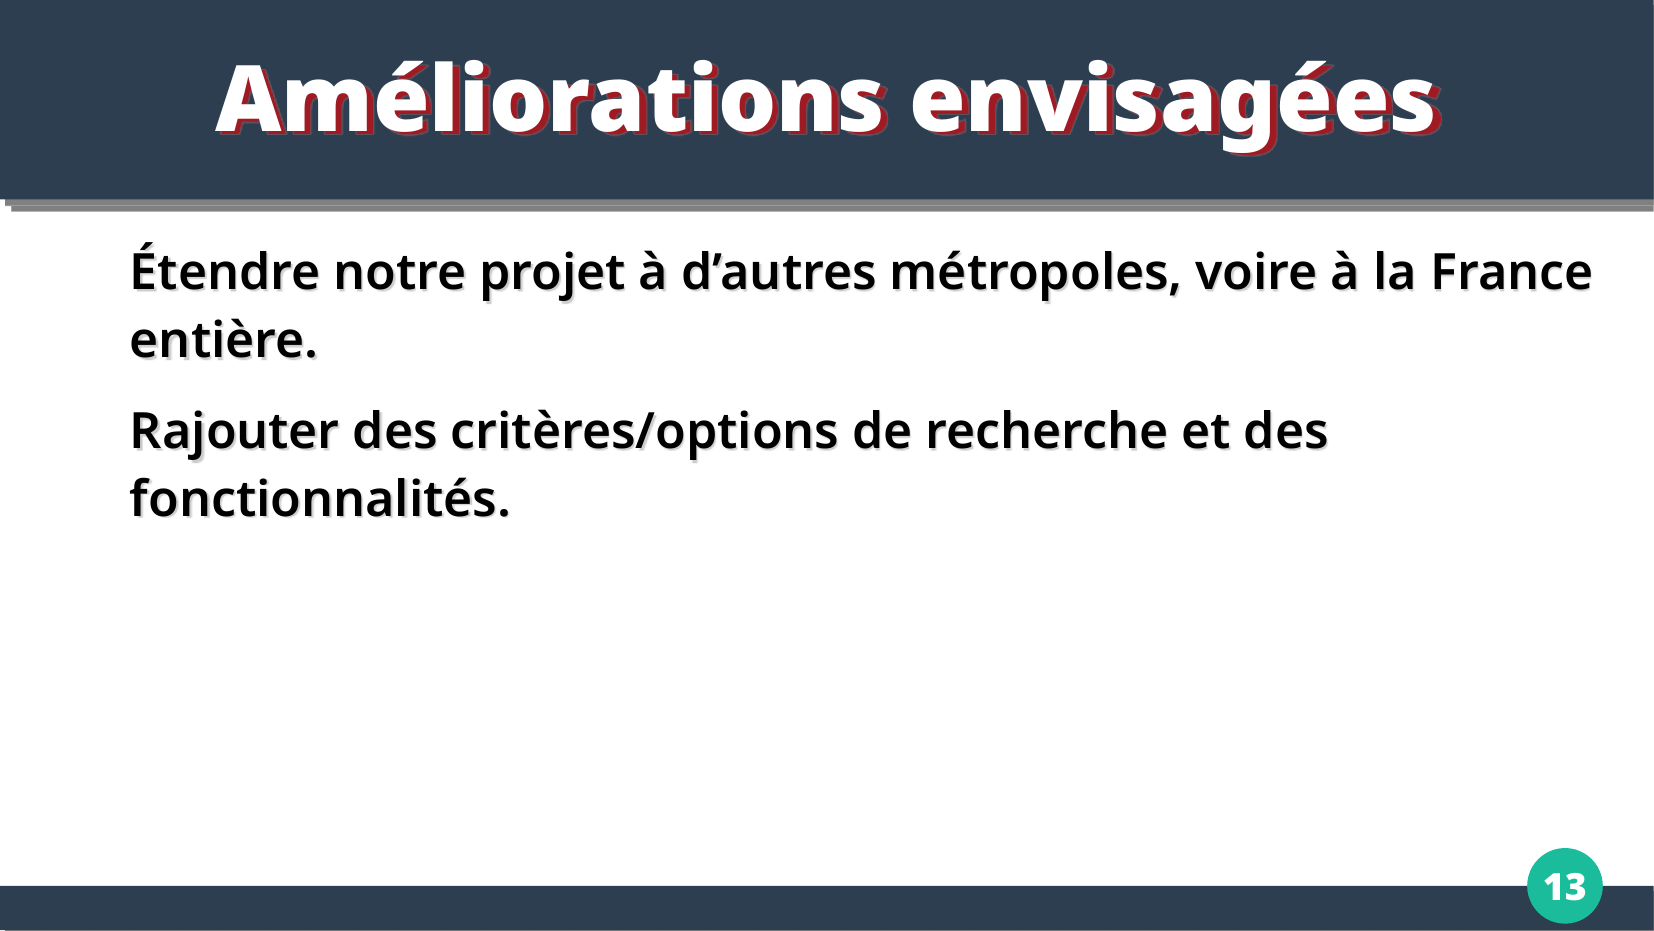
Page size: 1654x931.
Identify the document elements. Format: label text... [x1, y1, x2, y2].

title Améliorations envisagées [59, 37, 1595, 155]
list Étendre notre projet à d’autres métropoles, voire à la France entière. Rajouter des critères/options de recherche et des fonctionnalités. [59, 236, 1595, 857]
